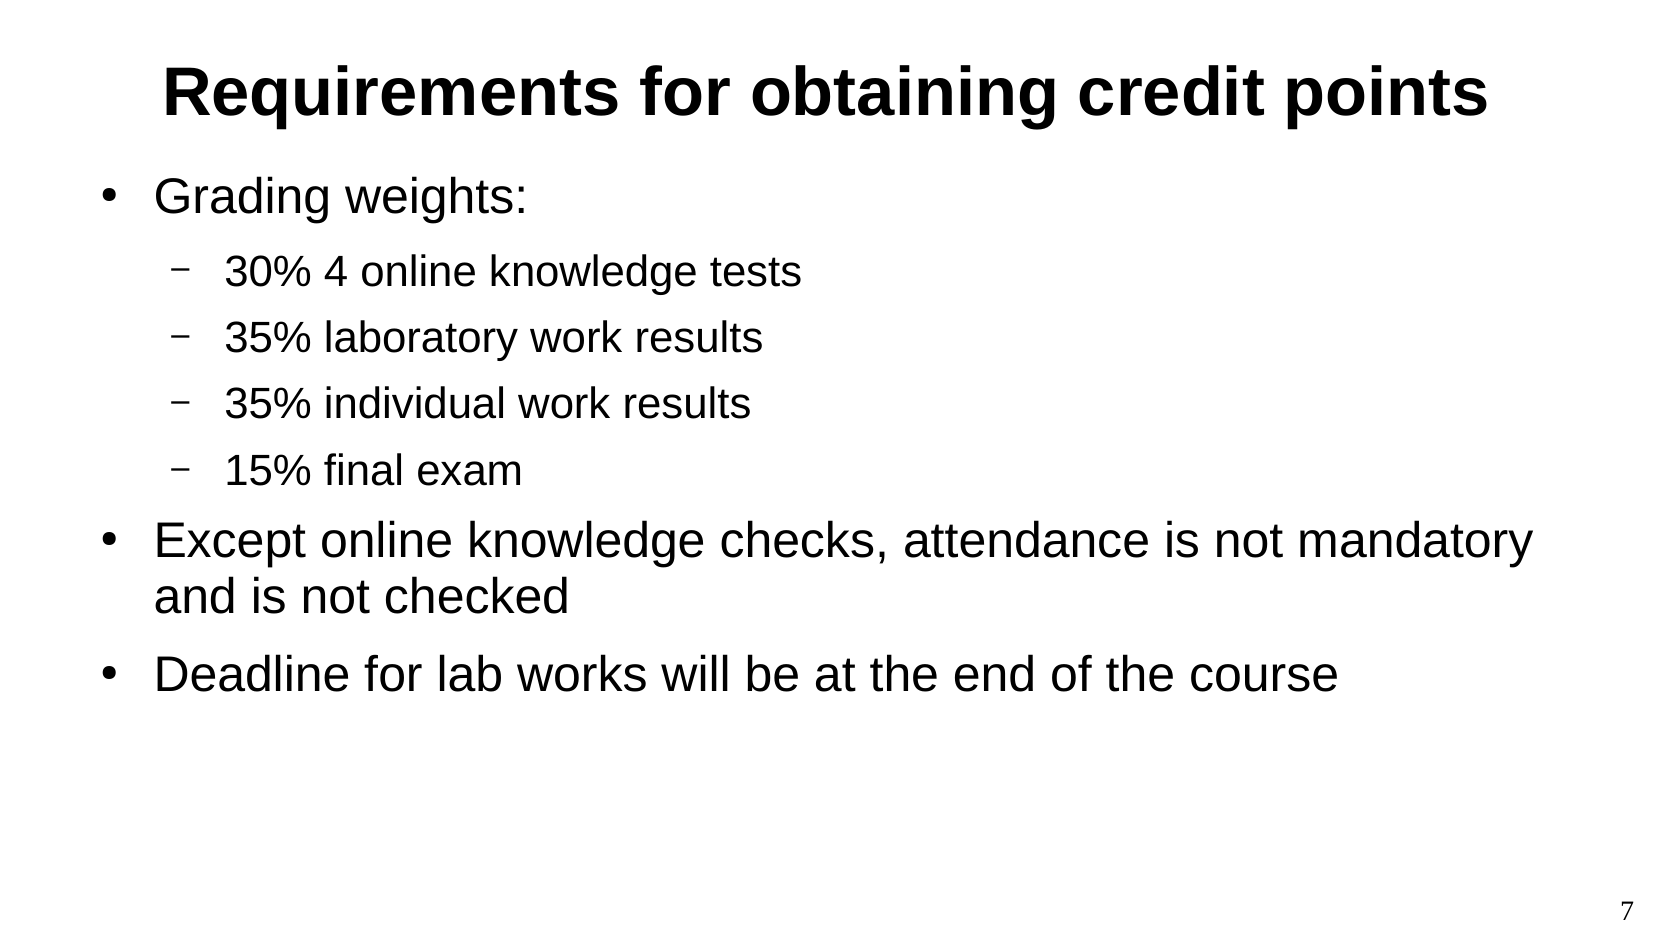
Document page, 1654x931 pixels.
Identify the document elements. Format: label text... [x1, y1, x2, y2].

title Requirements for obtaining credit points [82, 37, 1571, 147]
list Grading weights: 30% 4 online knowledge tests 35% laboratory work results 35% individual work results 15% final exam Except online knowledge checks, attendance is not mandatory and is not checked Deadline for lab works will be at the end of the course [82, 168, 1538, 889]
